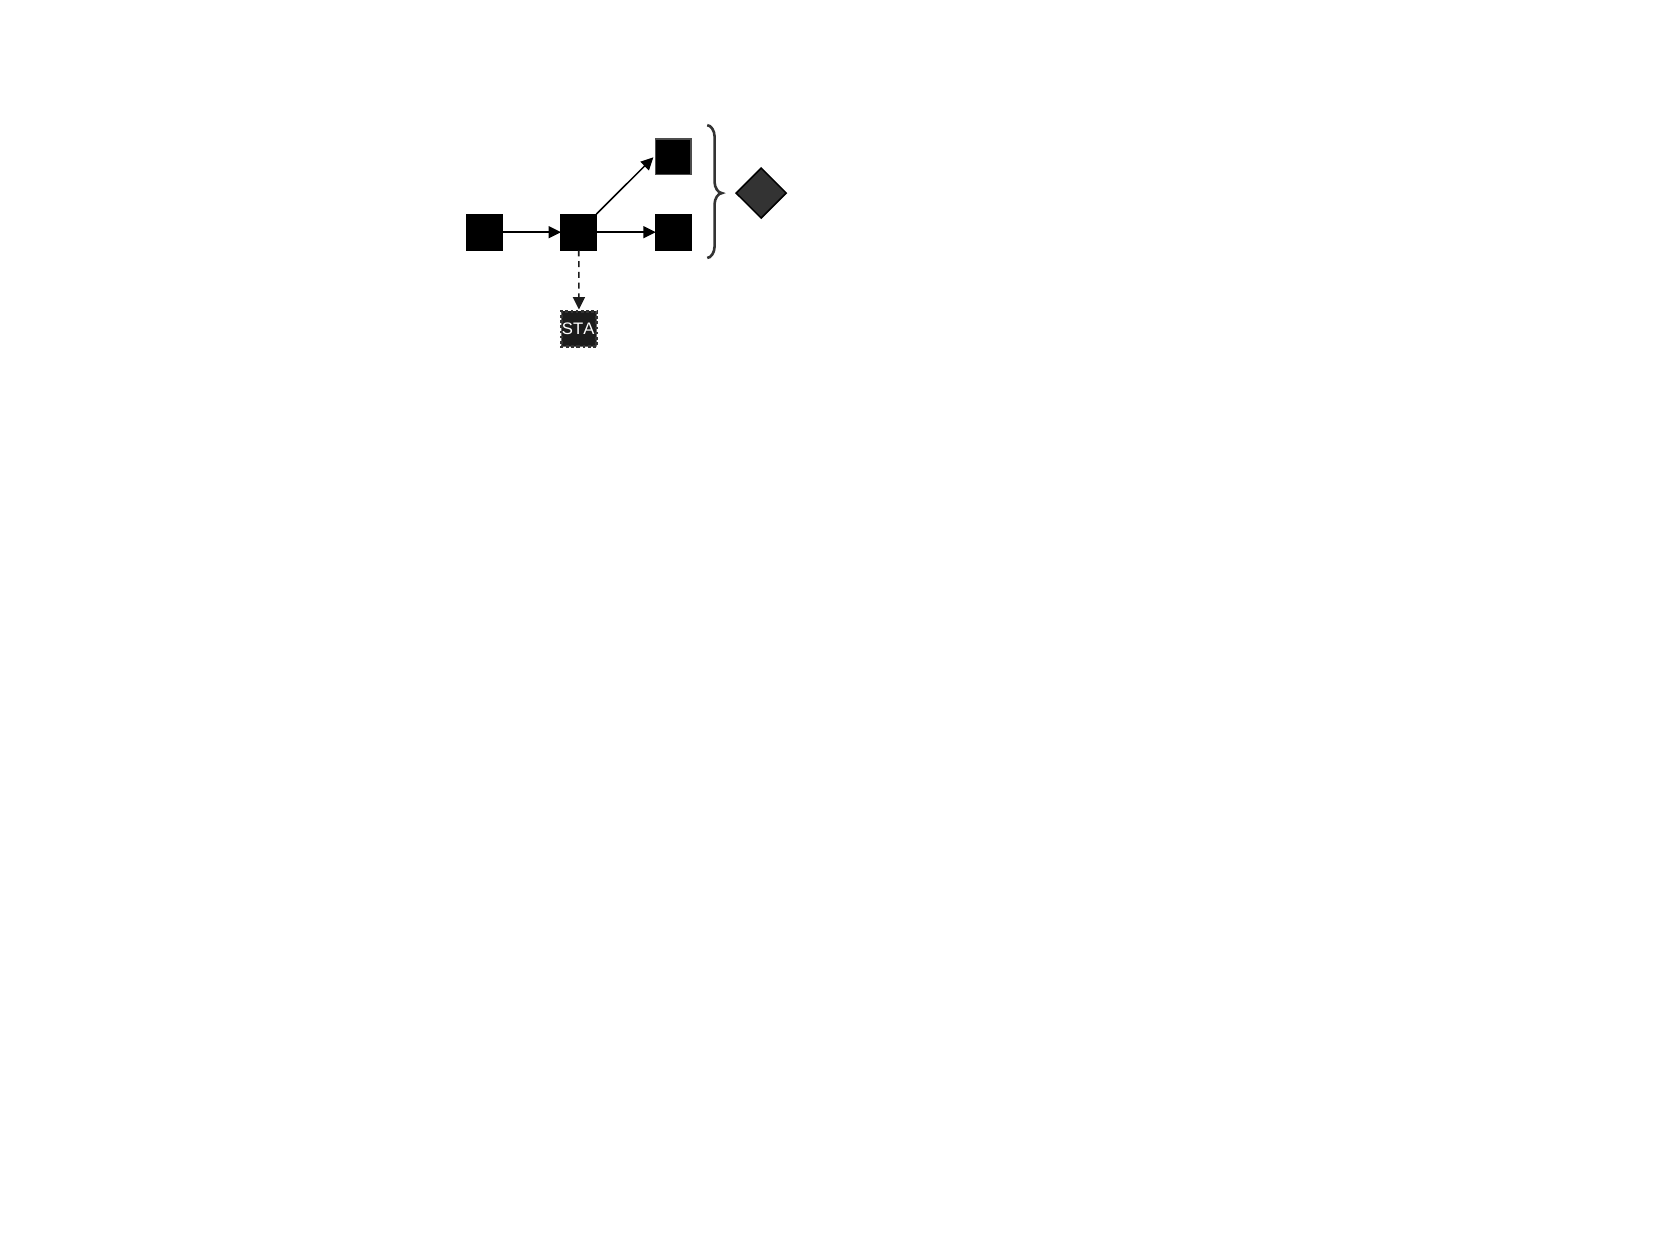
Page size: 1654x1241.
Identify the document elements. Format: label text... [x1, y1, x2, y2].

text_box STA [547, 311, 610, 346]
text_box [655, 138, 692, 175]
text_box [560, 214, 597, 250]
text_box [736, 168, 787, 219]
text_box [655, 214, 692, 250]
text_box [466, 214, 502, 250]
